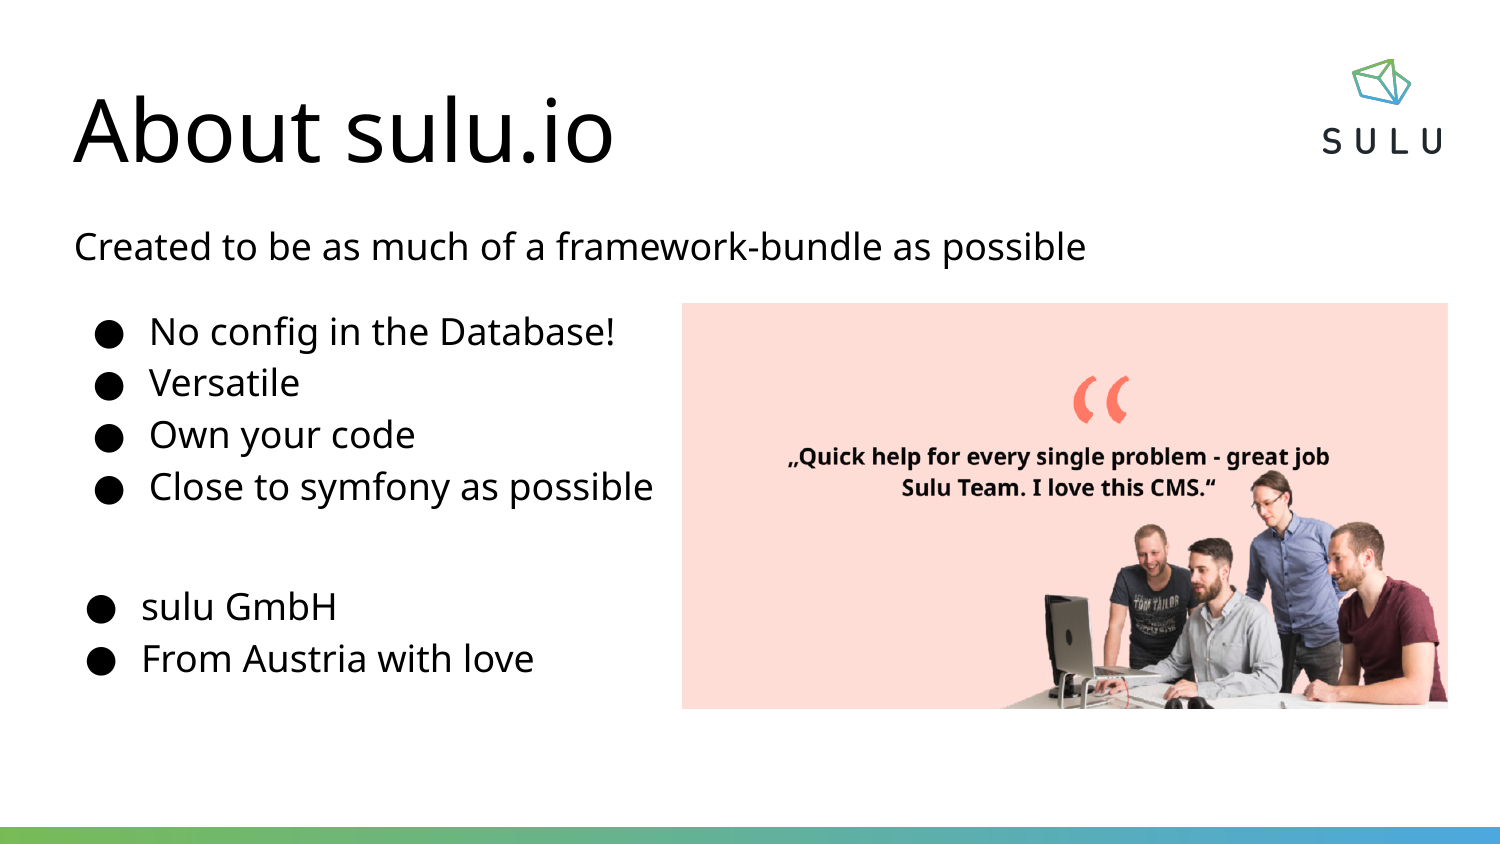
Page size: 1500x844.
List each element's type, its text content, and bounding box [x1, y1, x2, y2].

picture [1323, 59, 1441, 154]
picture [682, 303, 1449, 709]
title About sulu.io [59, 59, 1317, 196]
list Created to be as much of a framework-bundle as possible No config in the Database! Versatile Own your code Close to symfony as possible [59, 200, 1441, 785]
text_box sulu GmbH From Austria with love [51, 561, 678, 698]
